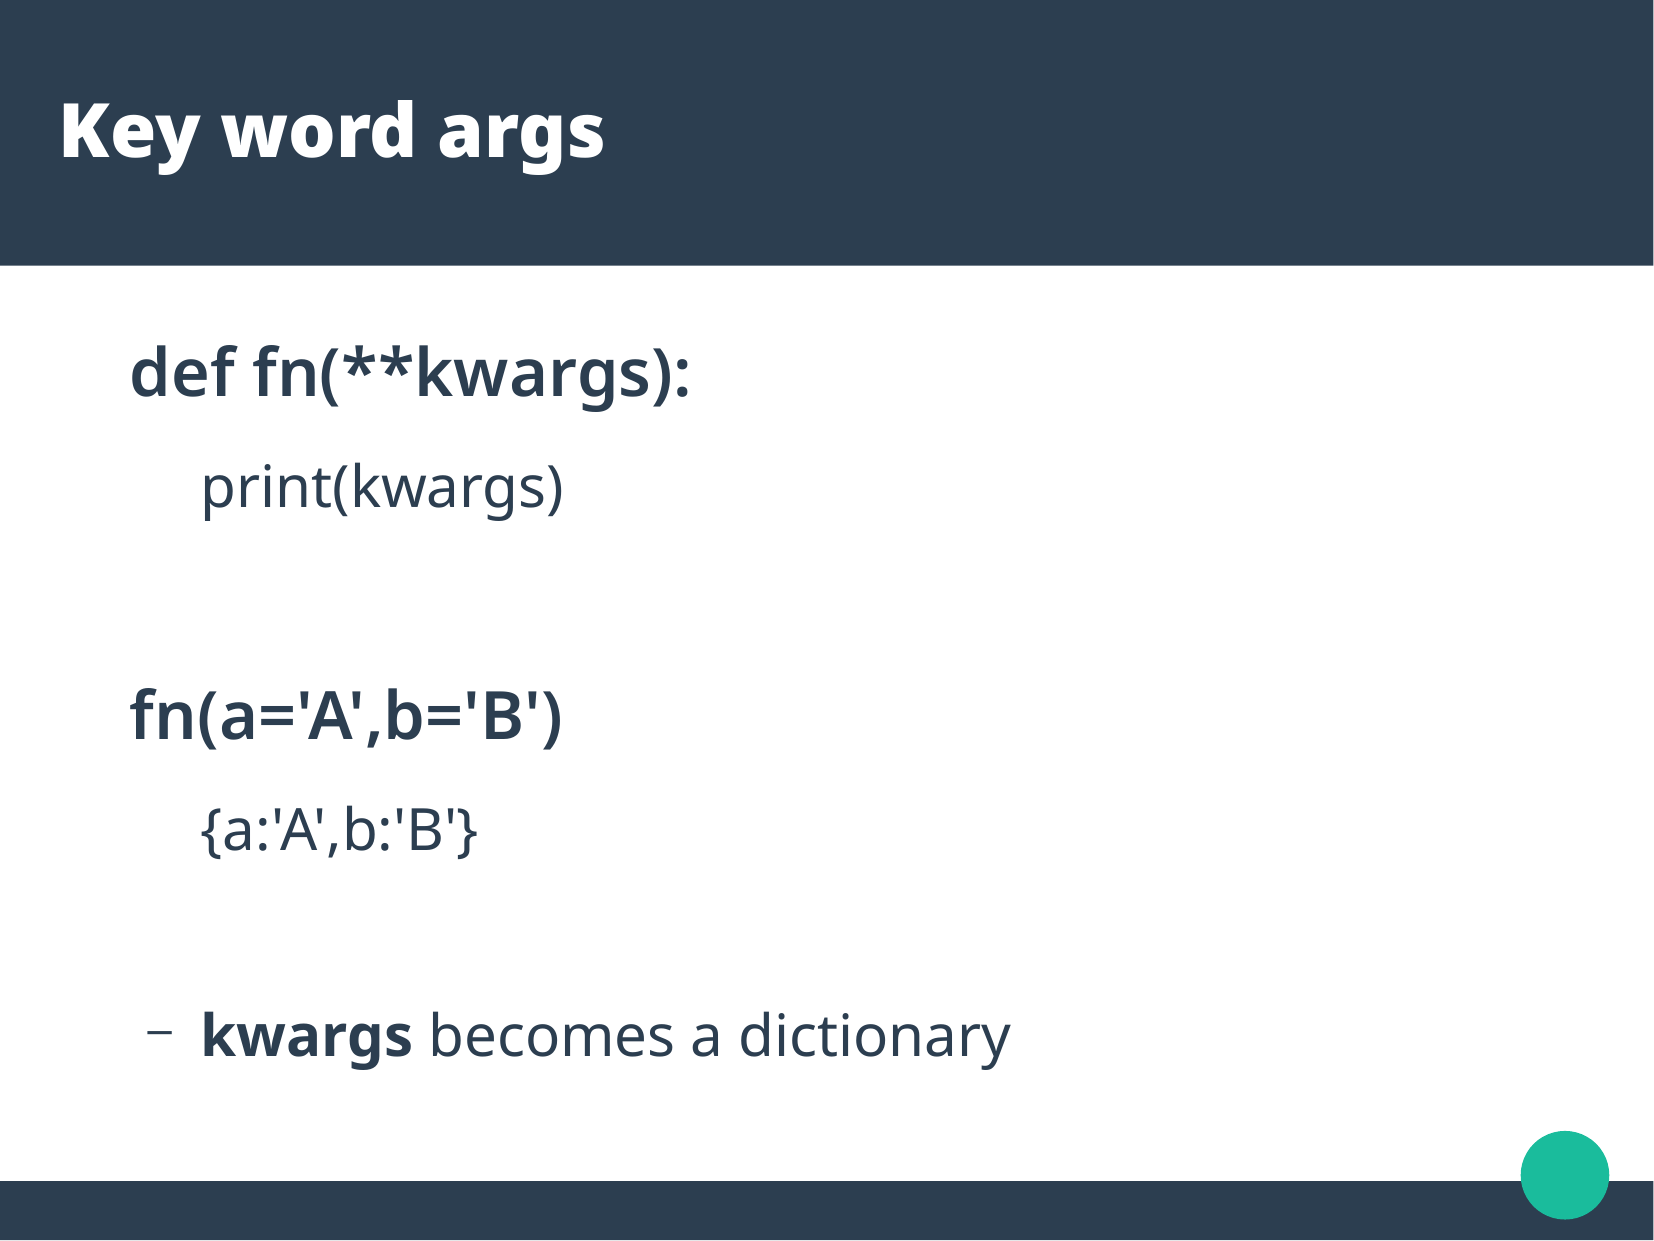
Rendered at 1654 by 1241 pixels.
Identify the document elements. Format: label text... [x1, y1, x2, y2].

list def fn(**kwargs): print(kwargs) fn(a='A',b='B') {a:'A',b:'B'} kwargs becomes a dictionary [59, 324, 1595, 1152]
title Key word args [59, 49, 1595, 207]
